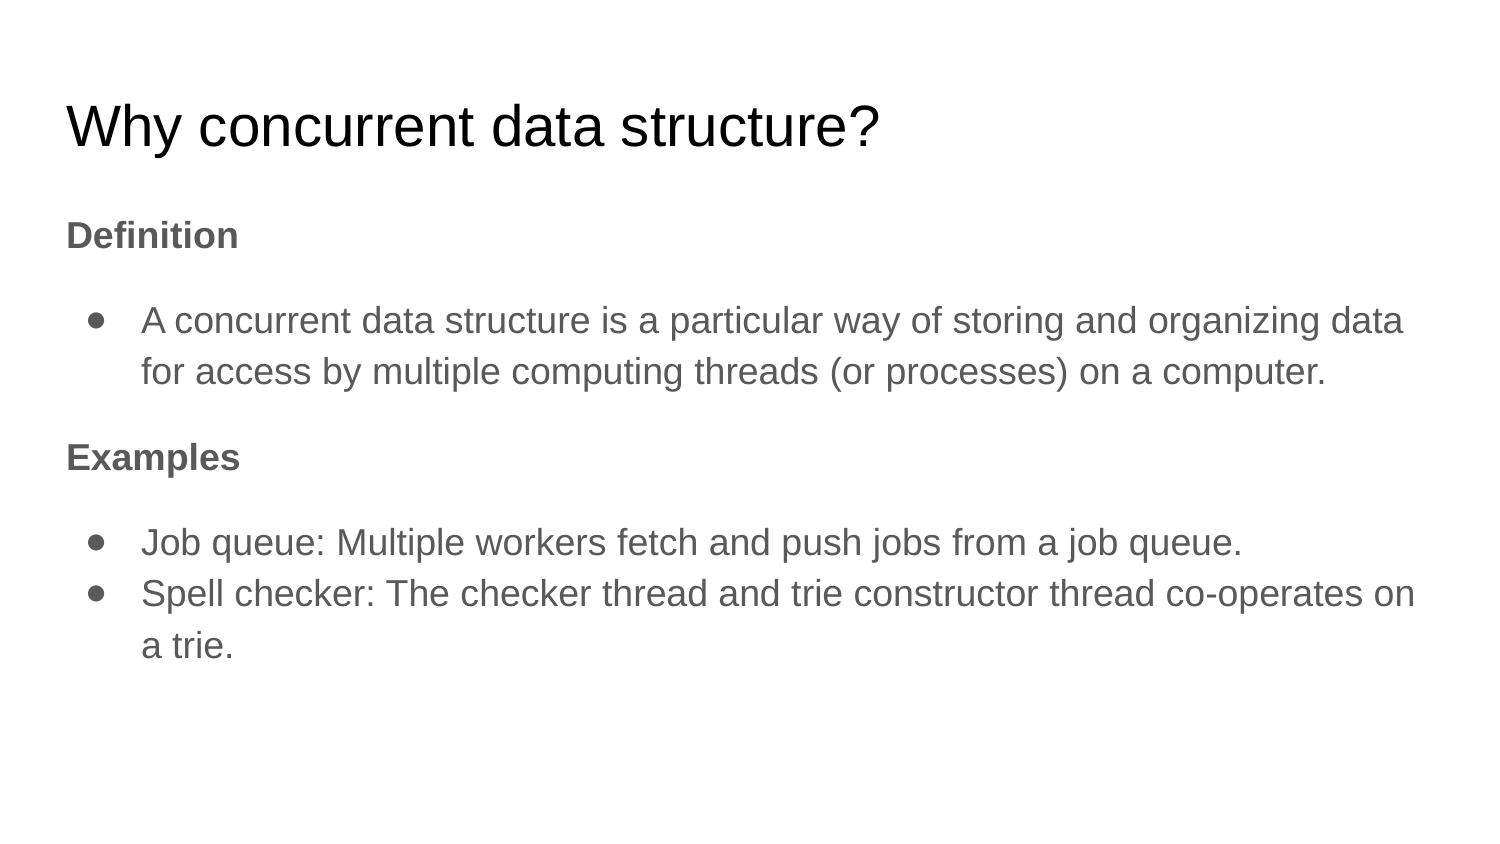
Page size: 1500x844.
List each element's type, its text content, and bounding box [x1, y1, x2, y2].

list Definition A concurrent data structure is a particular way of storing and organizing data for access by multiple computing threads (or processes) on a computer. Examples Job queue: Multiple workers fetch and push jobs from a job queue. Spell checker: The checker thread and trie constructor thread co-operates on a trie. [51, 189, 1449, 750]
title Why concurrent data structure? [51, 72, 1449, 167]
